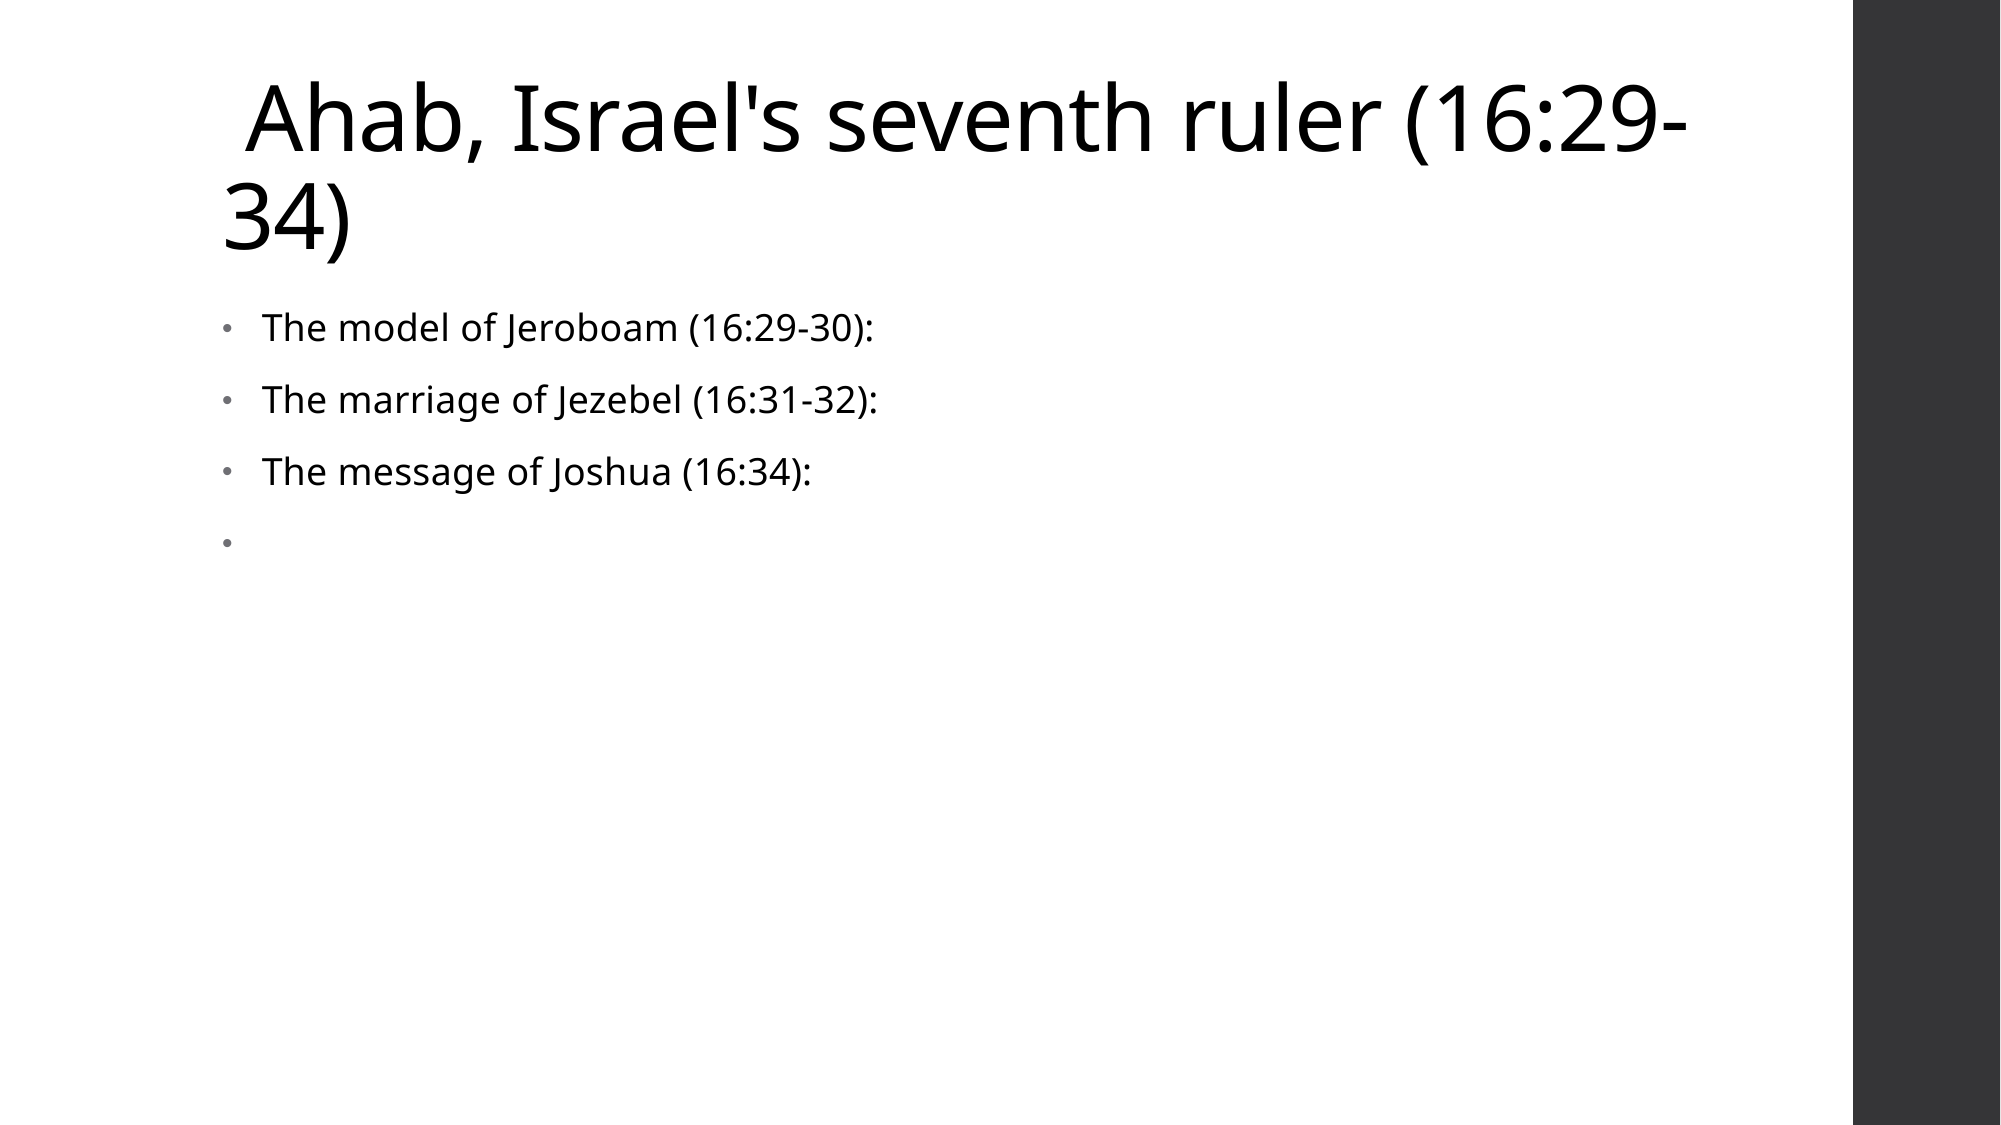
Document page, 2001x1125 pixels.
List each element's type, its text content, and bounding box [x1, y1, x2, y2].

list The model of Jeroboam (16:29-30): The marriage of Jezebel (16:31-32): The message of Joshua (16:34): [206, 299, 1617, 1014]
title Ahab, Israel's seventh ruler (16:29-34) [206, 60, 1797, 278]
